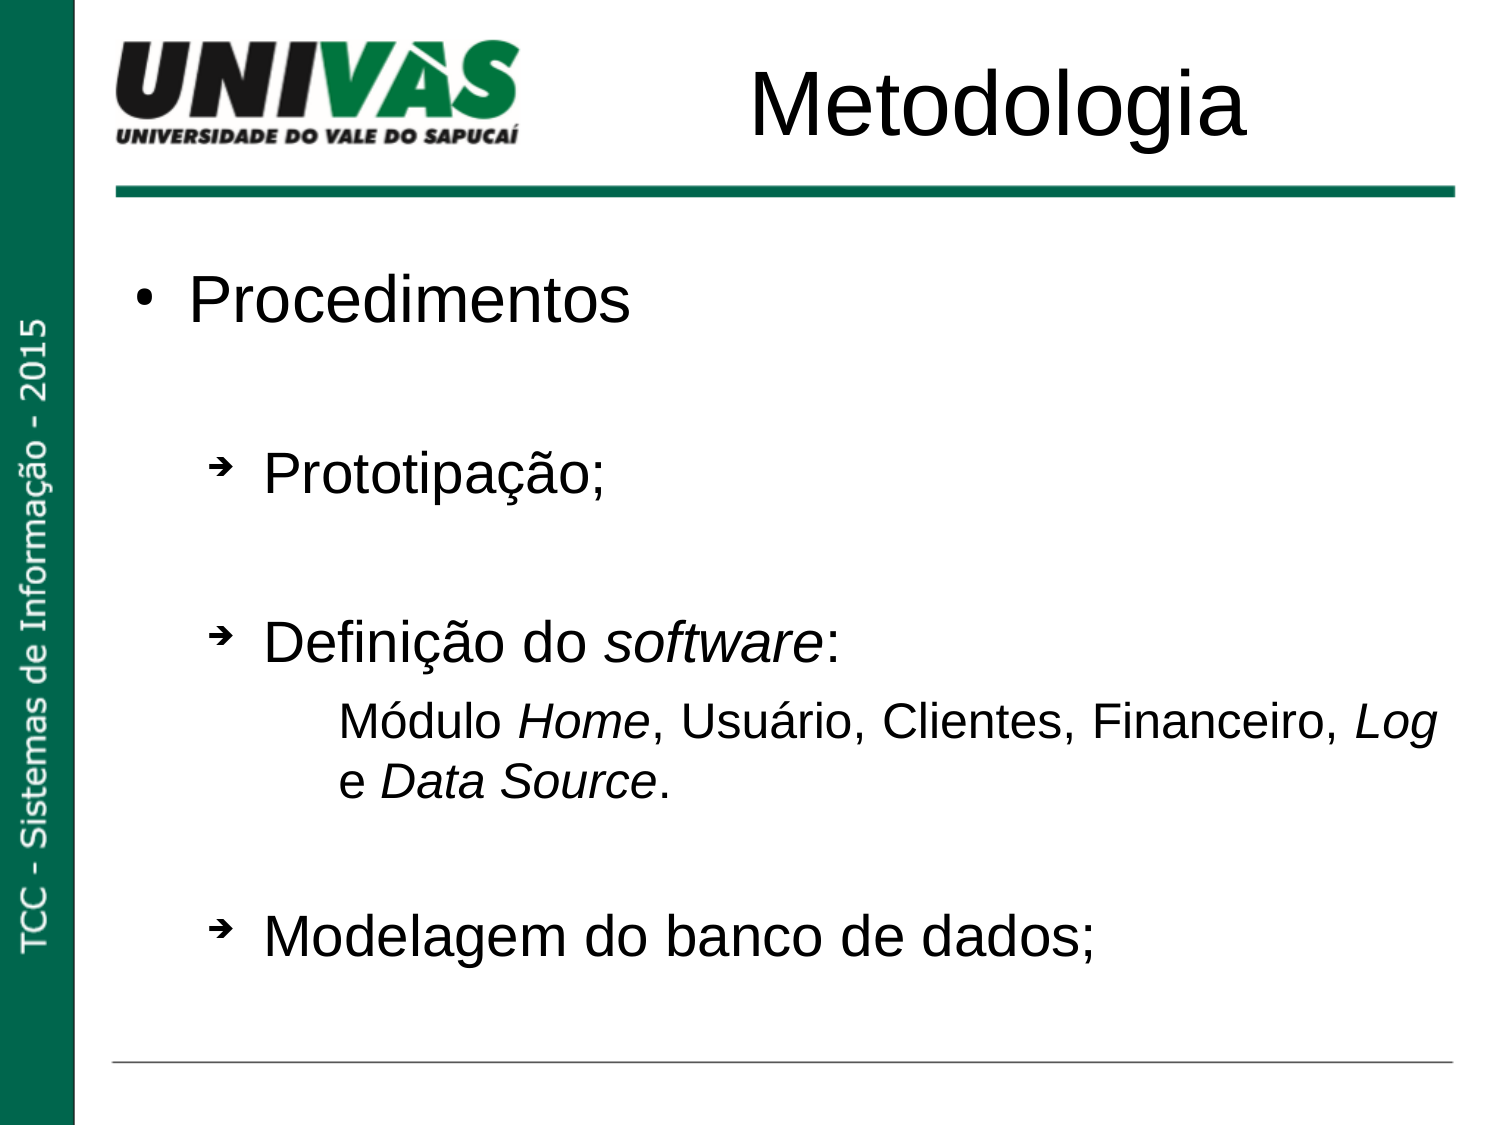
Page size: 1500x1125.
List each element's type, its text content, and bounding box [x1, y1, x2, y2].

picture [0, 0, 1500, 1125]
text_box Procedimentos Prototipação; Definição do software: Módulo Home, Usuário, Clientes, Financeiro, Log e Data Source. Modelagem do banco de dados; [117, 208, 1453, 1046]
title Metodologia [543, 23, 1454, 174]
